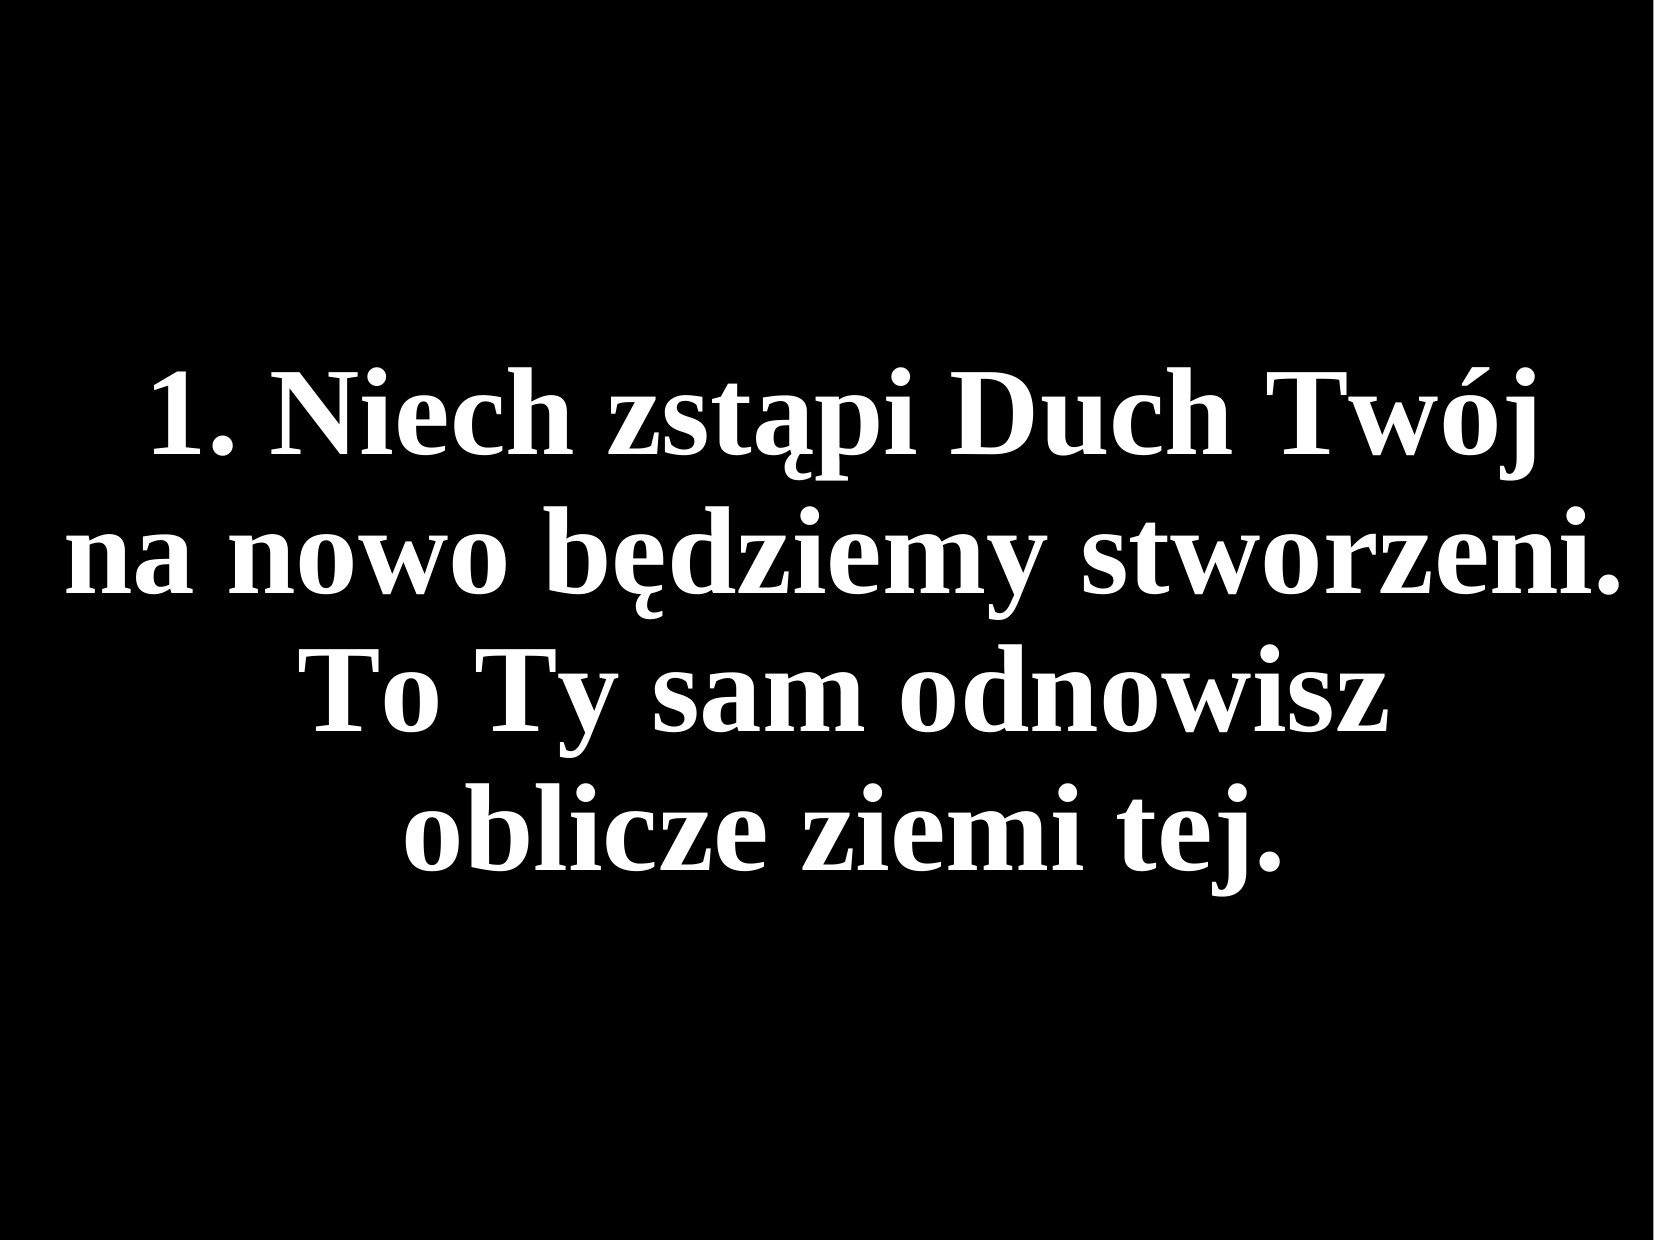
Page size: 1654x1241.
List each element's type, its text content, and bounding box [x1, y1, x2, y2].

subtitle 1. Niech zstąpi Duch Twój na nowo będziemy stworzeni. To Ty sam odnowisz oblicze ziemi tej. [0, 0, 1654, 1241]
